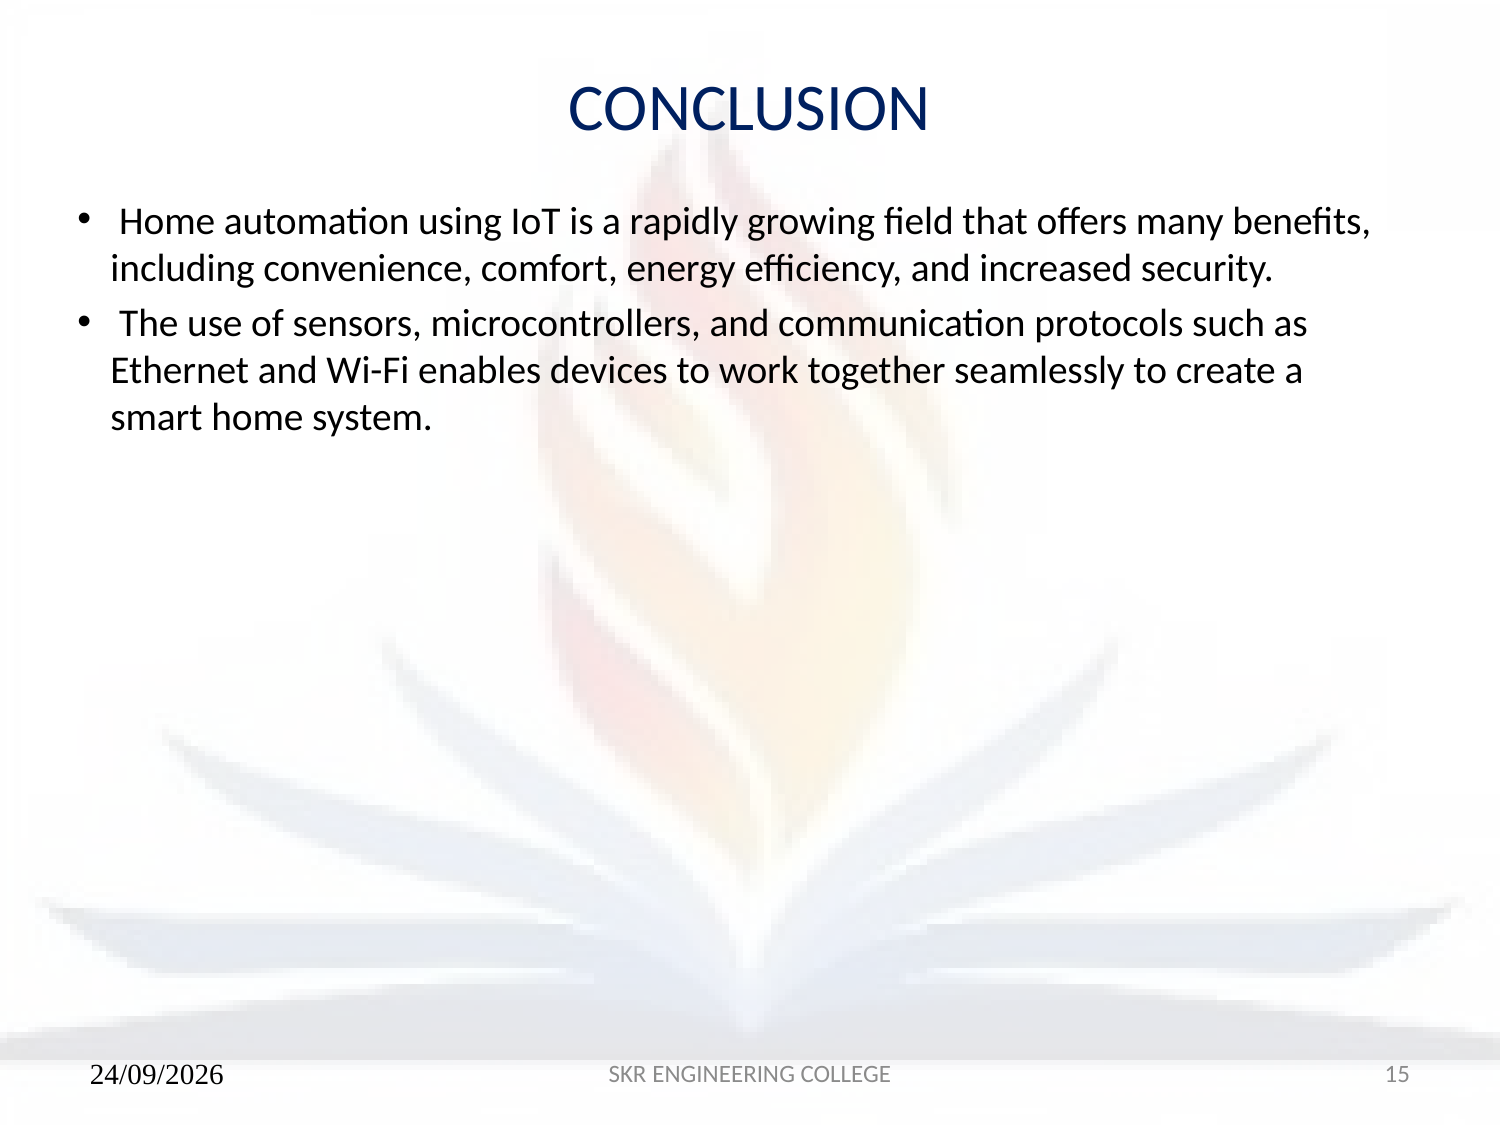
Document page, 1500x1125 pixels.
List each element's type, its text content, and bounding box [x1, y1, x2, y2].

title CONCLUSION [75, 45, 1425, 163]
text_box Home automation using IoT is a rapidly growing field that offers many benefits, including convenience, comfort, energy efficiency, and increased security. The use of sensors, microcontrollers, and communication protocols such as Ethernet and Wi-Fi enables devices to work together seamlessly to create a smart home system. [62, 187, 1413, 538]
